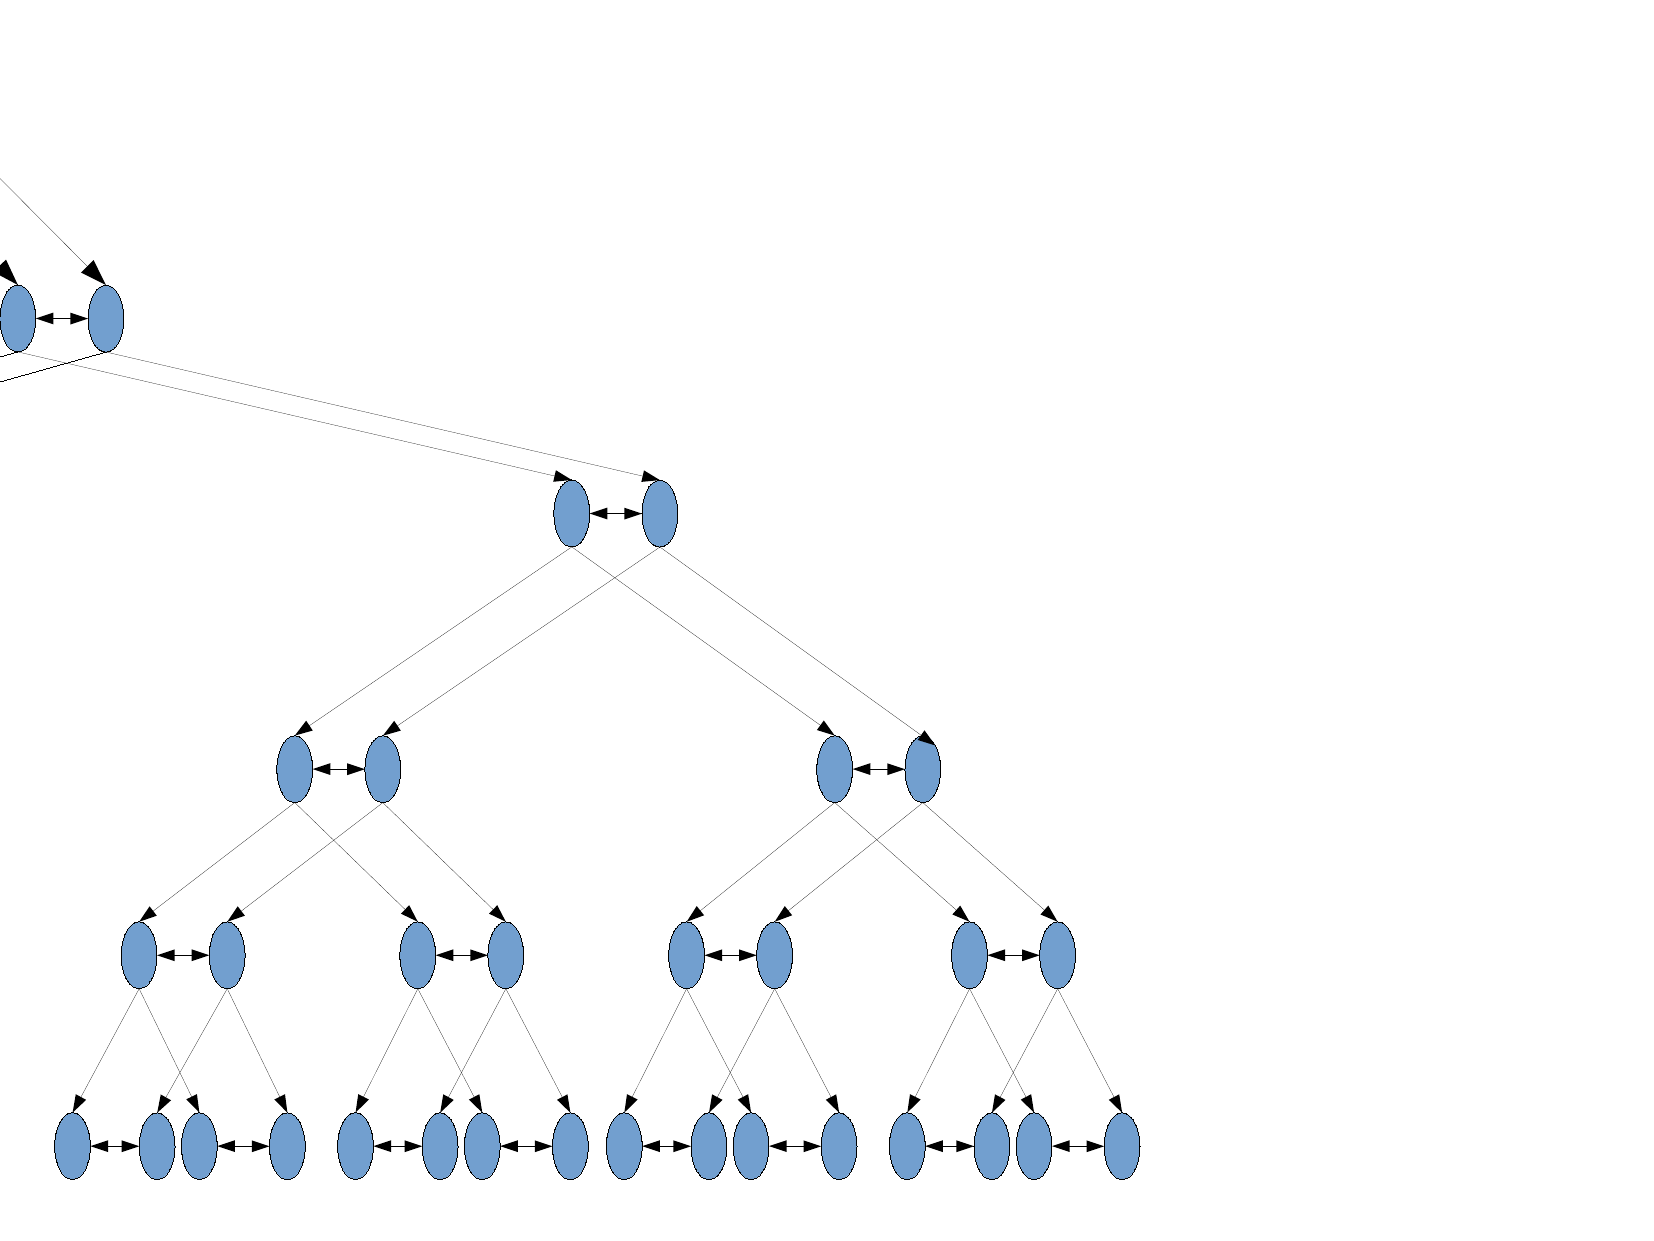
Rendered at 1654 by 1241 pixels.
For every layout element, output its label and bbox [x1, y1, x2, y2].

text_box [464, 1112, 501, 1180]
text_box [121, 921, 157, 989]
text_box [642, 480, 678, 547]
text_box [668, 921, 705, 989]
text_box [399, 921, 436, 989]
text_box [88, 285, 124, 352]
text_box [553, 479, 590, 547]
text_box [1016, 1112, 1052, 1180]
text_box [269, 1112, 306, 1180]
text_box [733, 1112, 769, 1180]
text_box [606, 1112, 643, 1180]
text_box [337, 1112, 374, 1180]
text_box [691, 1112, 727, 1180]
text_box [821, 1112, 858, 1180]
text_box [889, 1112, 926, 1180]
text_box [139, 1112, 176, 1180]
text_box [422, 1112, 459, 1180]
text_box [1104, 1112, 1141, 1180]
text_box [209, 921, 246, 989]
text_box [816, 735, 853, 803]
text_box [181, 1112, 218, 1180]
text_box [487, 921, 524, 989]
text_box [364, 735, 401, 803]
text_box [0, 284, 36, 352]
text_box [276, 735, 313, 803]
text_box [552, 1112, 589, 1180]
text_box [904, 736, 941, 803]
text_box [1039, 921, 1076, 989]
text_box [951, 921, 988, 989]
text_box [974, 1112, 1010, 1180]
text_box [54, 1112, 91, 1180]
text_box [756, 921, 793, 989]
